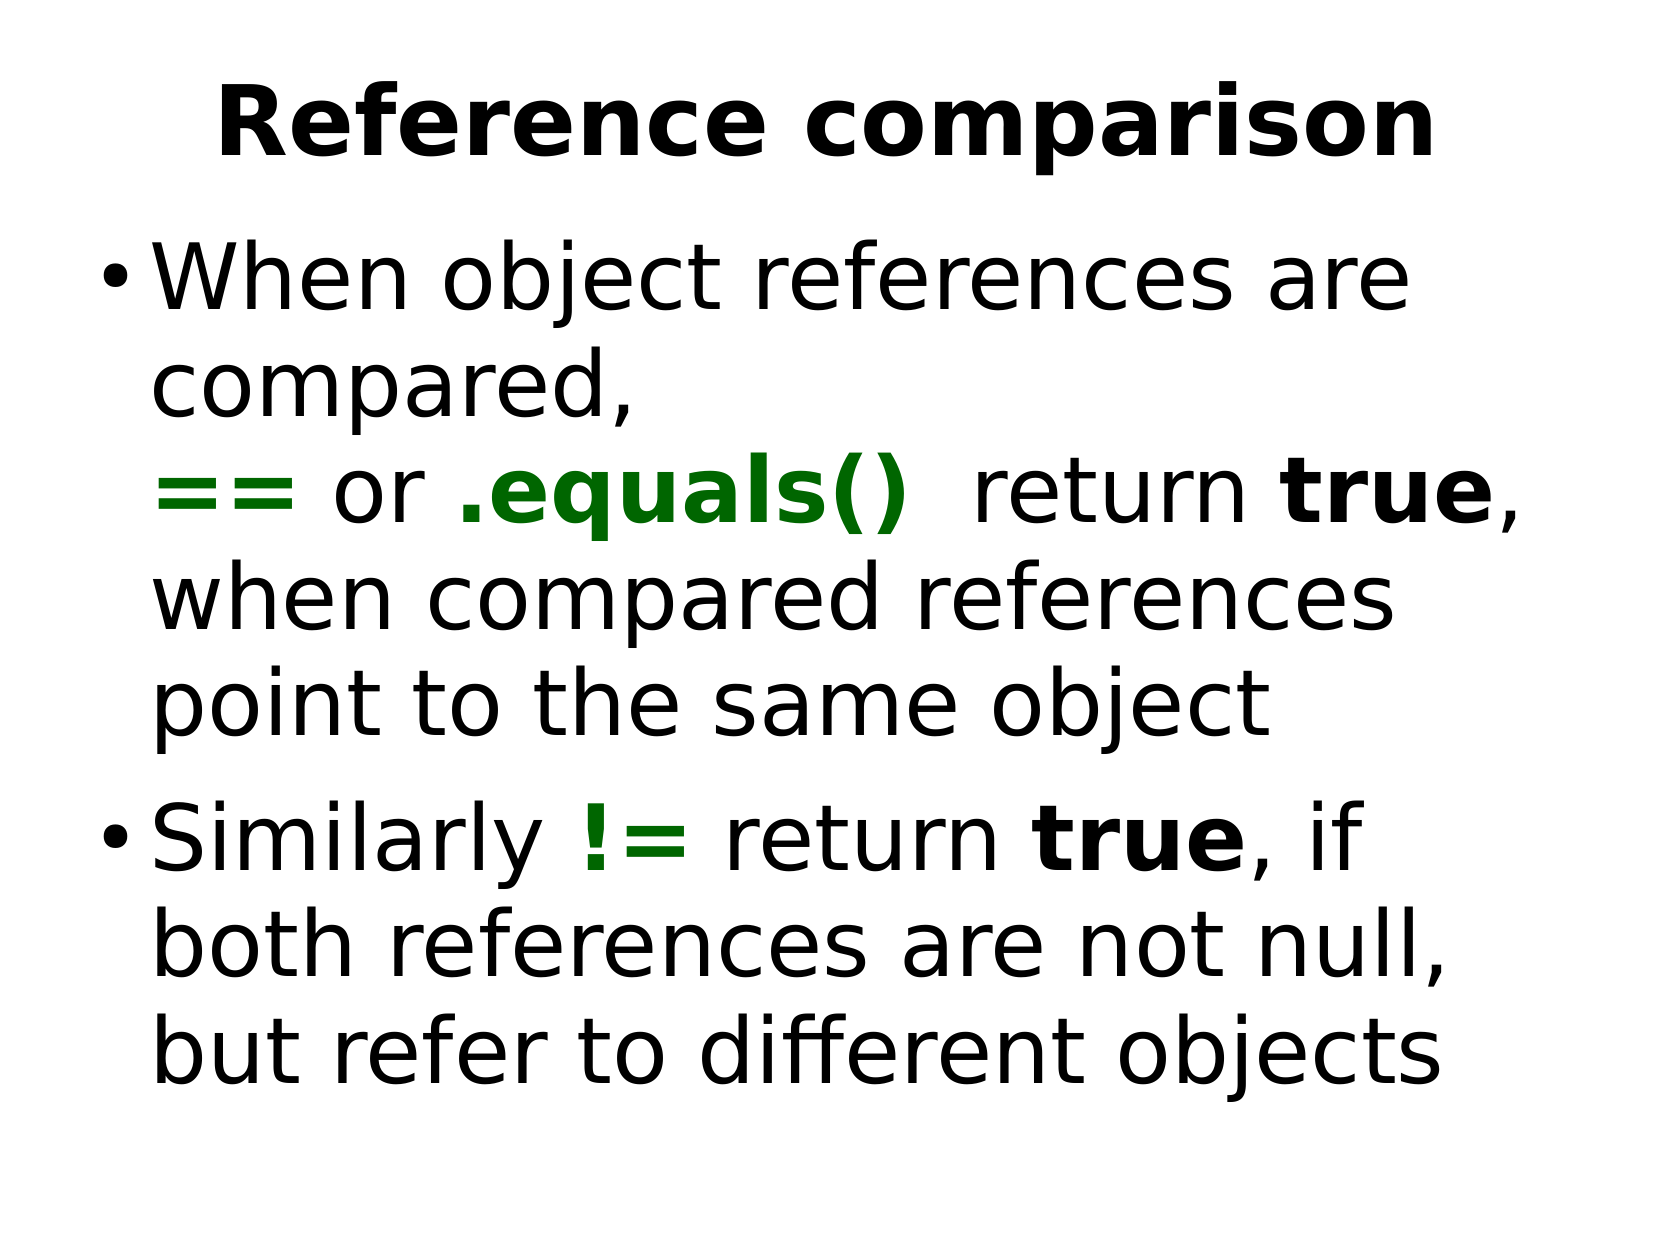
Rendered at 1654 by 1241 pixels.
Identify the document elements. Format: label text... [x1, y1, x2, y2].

list When object references are compared, == or .equals() return true, when compared references point to the same object Similarly != return true, if both references are not null, but refer to different objects [82, 225, 1538, 1186]
title Reference comparison [82, 8, 1571, 236]
